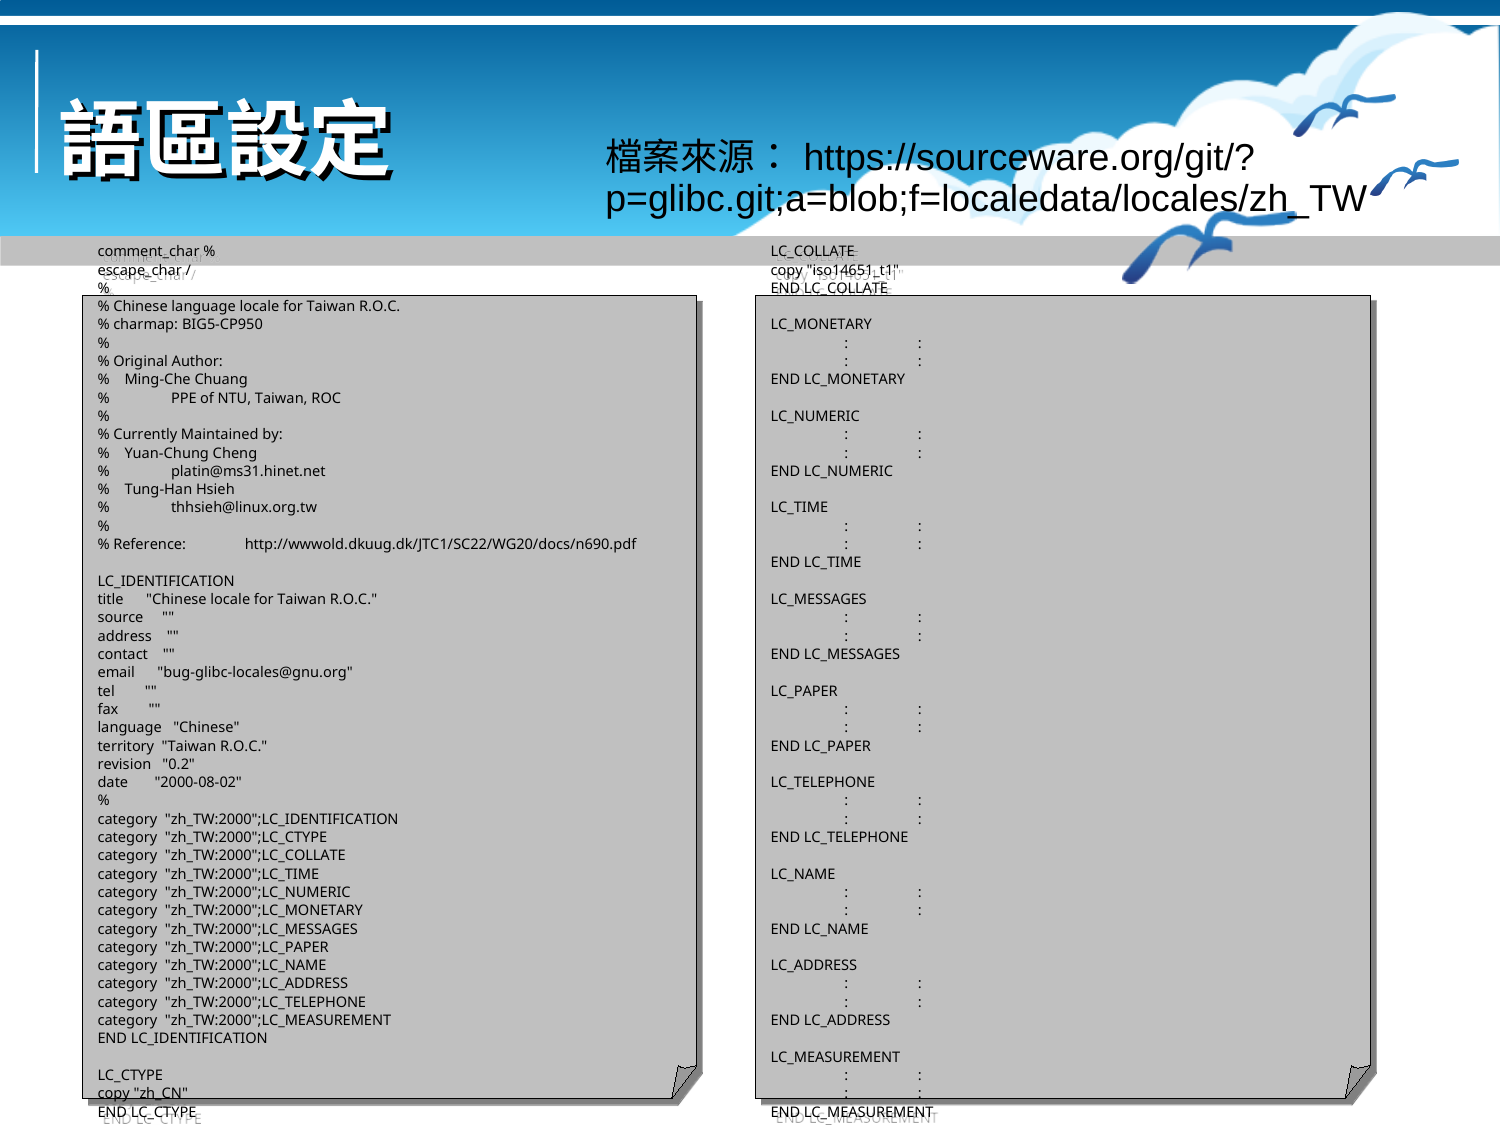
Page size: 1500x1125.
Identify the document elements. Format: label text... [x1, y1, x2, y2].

picture [730, 12, 1500, 284]
text_box LC_COLLATE copy "iso14651_t1" END LC_COLLATE LC_MONETARY : : : : END LC_MONETARY LC_NUMERIC : : : : END LC_NUMERIC LC_TIME : : : : END LC_TIME LC_MESSAGES : : : : END LC_MESSAGES LC_PAPER : : : : END LC_PAPER LC_TELEPHONE : : : : END LC_TELEPHONE LC_NAME : : : : END LC_NAME LC_ADDRESS : : : : END LC_ADDRESS LC_MEASUREMENT : : : : END LC_MEASUREMENT [755, 295, 1371, 1099]
text_box 檔案來源：https://sourceware.org/git/?p=glibc.git;a=blob;f=localedata/locales/zh_TW [590, 122, 1394, 219]
title 語區設定 [59, 86, 1465, 186]
text_box comment_char % escape_char / % % Chinese language locale for Taiwan R.O.C. % charmap: BIG5-CP950 % % Original Author: % Ming-Che Chuang % PPE of NTU, Taiwan, ROC % % Currently Maintained by: % Yuan-Chung Cheng % platin@ms31.hinet.net % Tung-Han Hsieh % thhsieh@linux.org.tw % % Reference: http://wwwold.dkuug.dk/JTC1/SC22/WG20/docs/n690.pdf LC_IDENTIFICATION title "Chinese locale for Taiwan R.O.C." source "" address "" contact "" email "bug-glibc-locales@gnu.org" tel "" fax "" language "Chinese" territory "Taiwan R.O.C." revision "0.2" date "2000-08-02" % category "zh_TW:2000";LC_IDENTIFICATION category "zh_TW:2000";LC_CTYPE category "zh_TW:2000";LC_COLLATE category "zh_TW:2000";LC_TIME category "zh_TW:2000";LC_NUMERIC category "zh_TW:2000";LC_MONETARY category "zh_TW:2000";LC_MESSAGES category "zh_TW:2000";LC_PAPER category "zh_TW:2000";LC_NAME category "zh_TW:2000";LC_ADDRESS category "zh_TW:2000";LC_TELEPHONE category "zh_TW:2000";LC_MEASUREMENT END LC_IDENTIFICATION LC_CTYPE copy "zh_CN" END LC_CTYPE [82, 295, 697, 1099]
